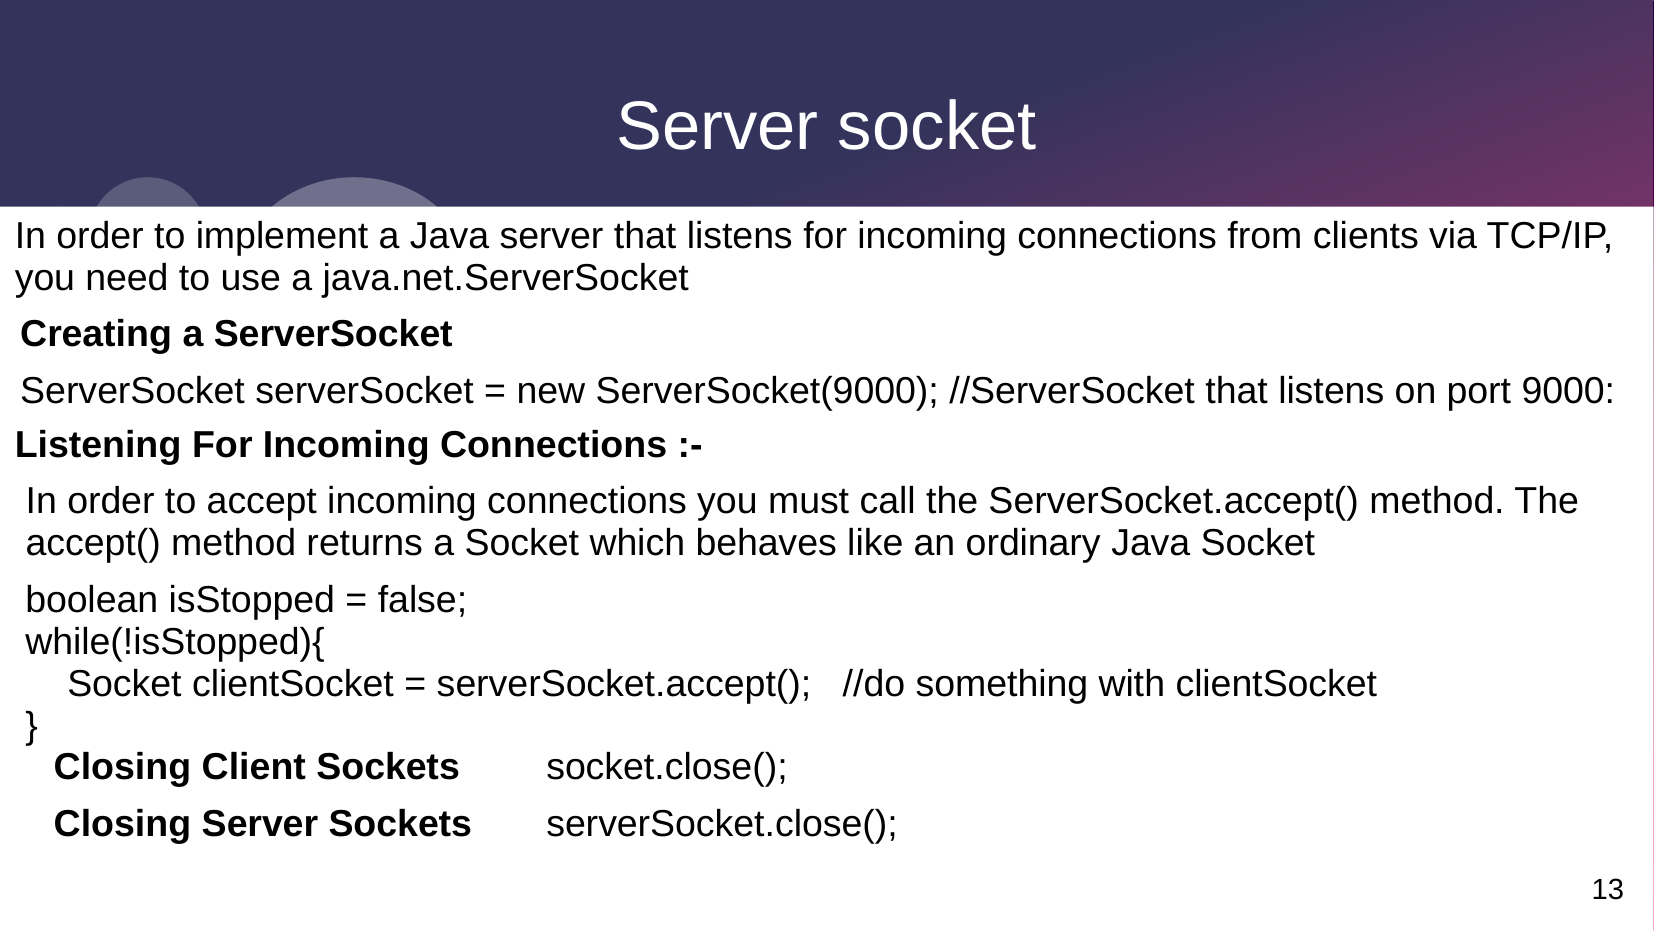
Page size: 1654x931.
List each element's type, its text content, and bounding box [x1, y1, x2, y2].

text_box Closing Server Sockets [39, 794, 531, 852]
text_box Listening For Incoming Connections :- [0, 415, 1565, 473]
text_box ServerSocket serverSocket = new ServerSocket(9000); //ServerSocket that listens on port 9000: [5, 362, 1654, 419]
text_box In order to implement a Java server that listens for incoming connections from clients via TCP/IP, you need to use a java.net.ServerSocket [0, 206, 1630, 306]
text_box Closing Client Sockets [39, 738, 531, 794]
text_box socket.close(); [531, 738, 803, 794]
text_box boolean isStopped = false; while(!isStopped){ Socket clientSocket = serverSocket.accept(); //do something with clientSocket } [10, 571, 1654, 768]
text_box In order to accept incoming connections you must call the ServerSocket.accept() method. The accept() method returns a Socket which behaves like an ordinary Java Socket [10, 472, 1595, 571]
text_box Creating a ServerSocket [5, 305, 562, 362]
text_box serverSocket.close(); [531, 794, 913, 852]
title Server socket [88, 44, 1565, 206]
